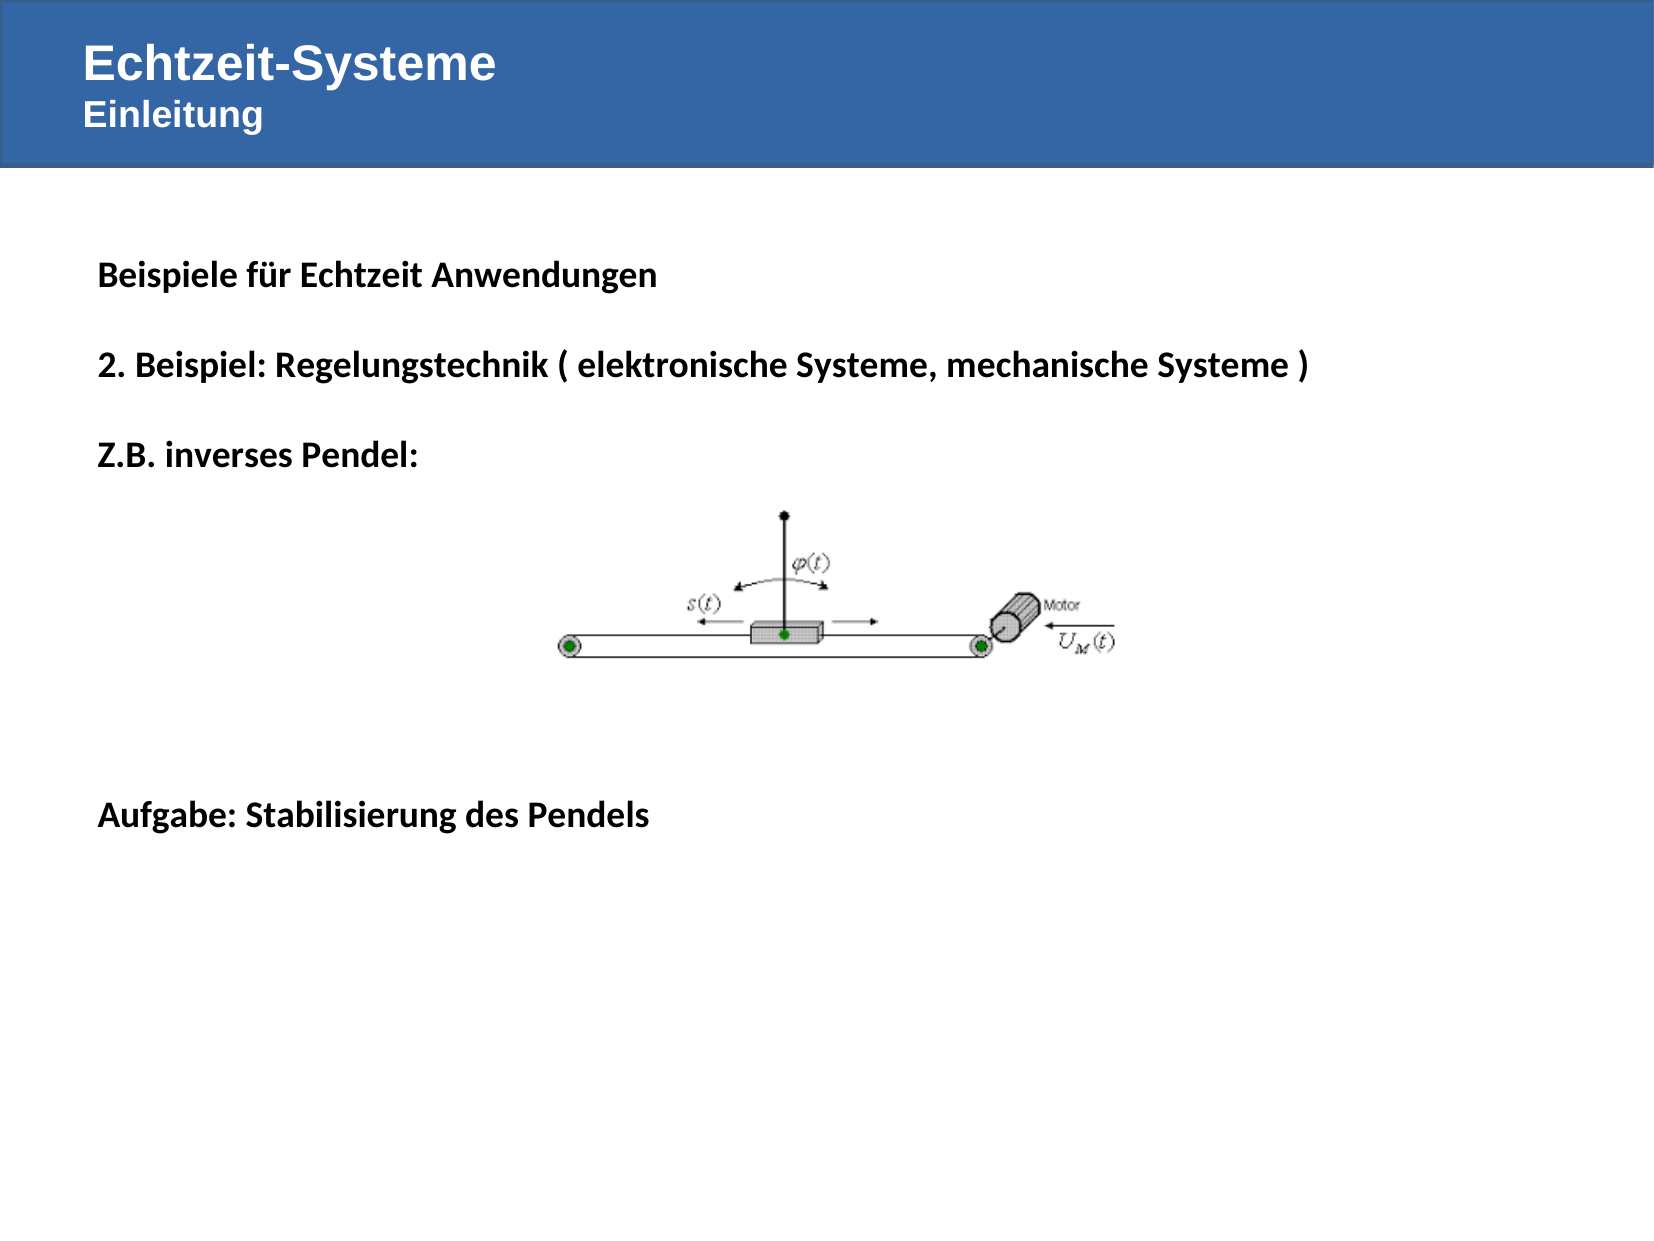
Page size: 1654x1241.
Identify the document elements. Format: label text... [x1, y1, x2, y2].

picture [516, 492, 1146, 689]
title Echtzeit-Systeme Einleitung [82, 29, 1571, 136]
text_box Beispiele für Echtzeit Anwendungen 2. Beispiel: Regelungstechnik ( elektronische Systeme, mechanische Systeme ) Z.B. inverses Pendel: Aufgabe: Stabilisierung des Pendels [83, 242, 1488, 932]
